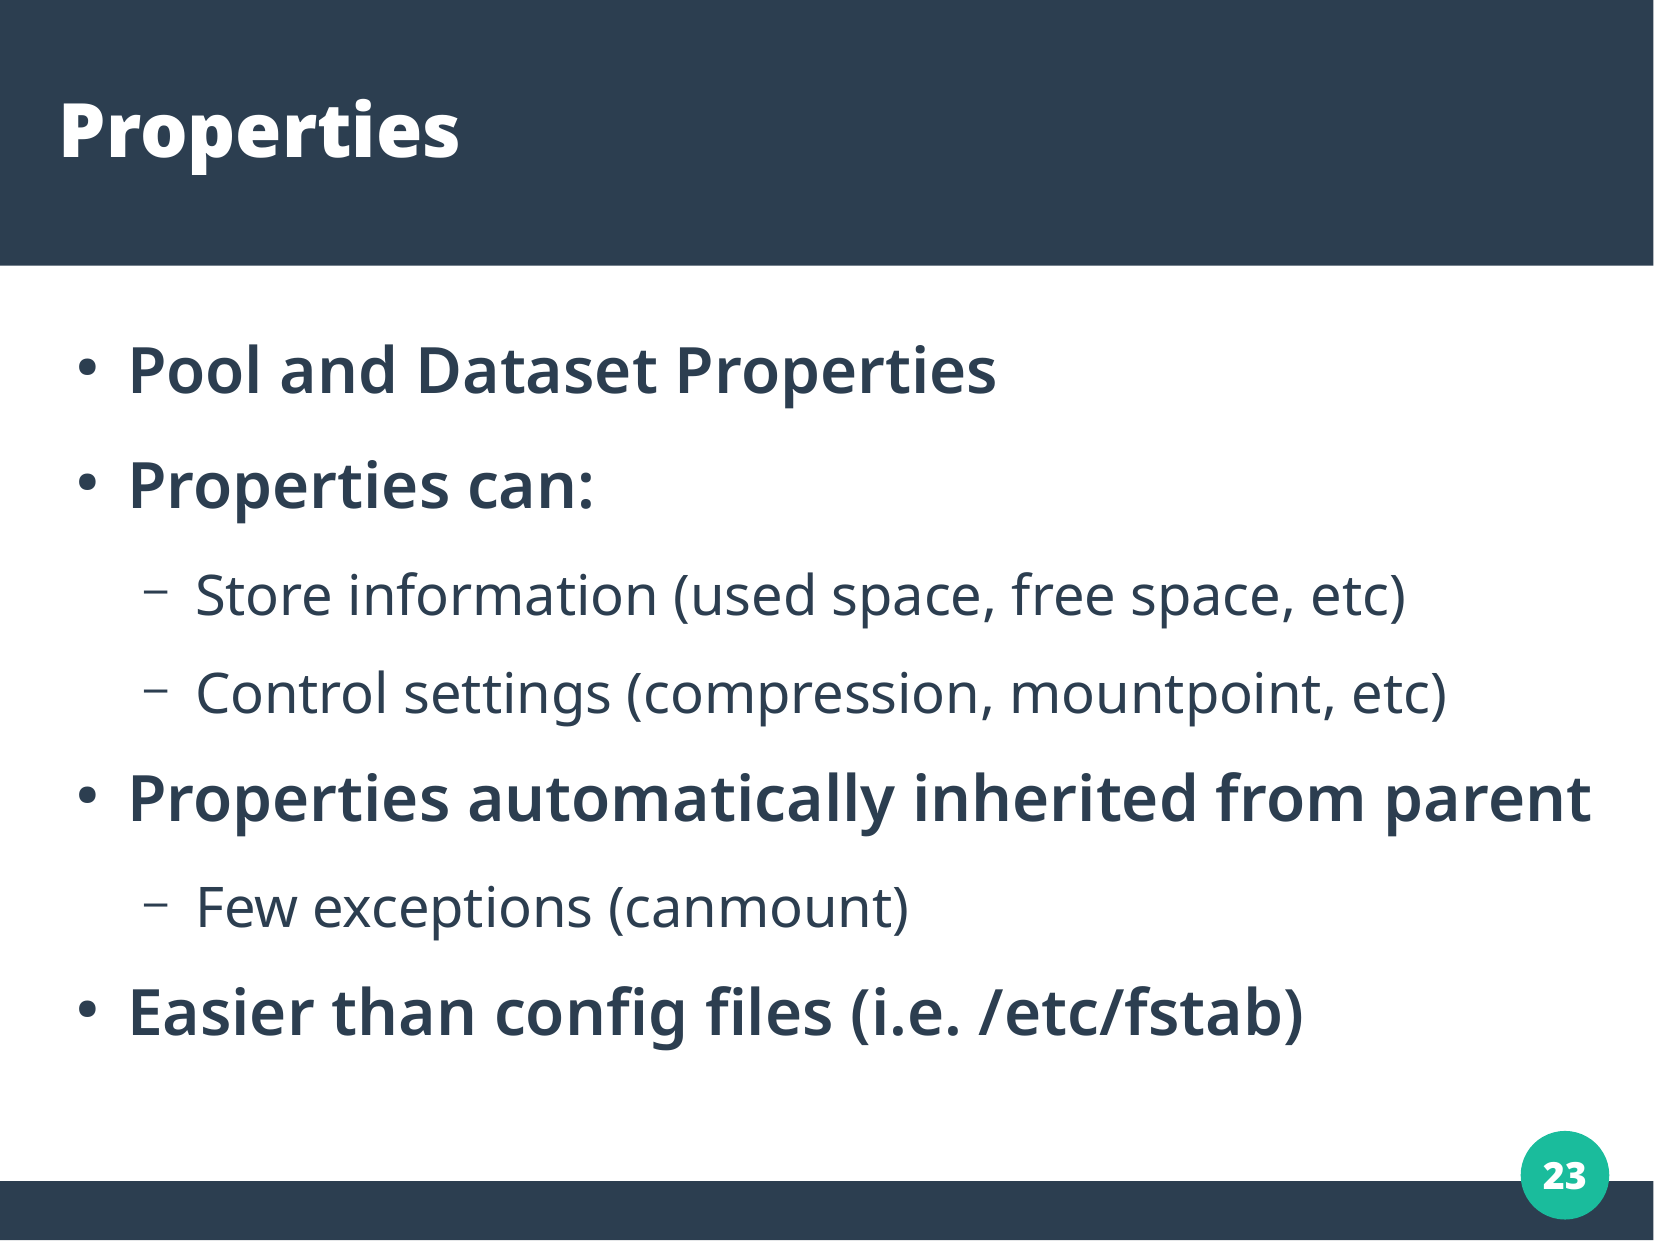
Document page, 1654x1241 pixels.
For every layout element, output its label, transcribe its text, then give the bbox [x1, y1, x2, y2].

title Properties [59, 49, 1595, 207]
list Pool and Dataset Properties Properties can: Store information (used space, free space, etc) Control settings (compression, mountpoint, etc) Properties automatically inherited from parent Few exceptions (canmount) Easier than config files (i.e. /etc/fstab) [59, 324, 1595, 1152]
